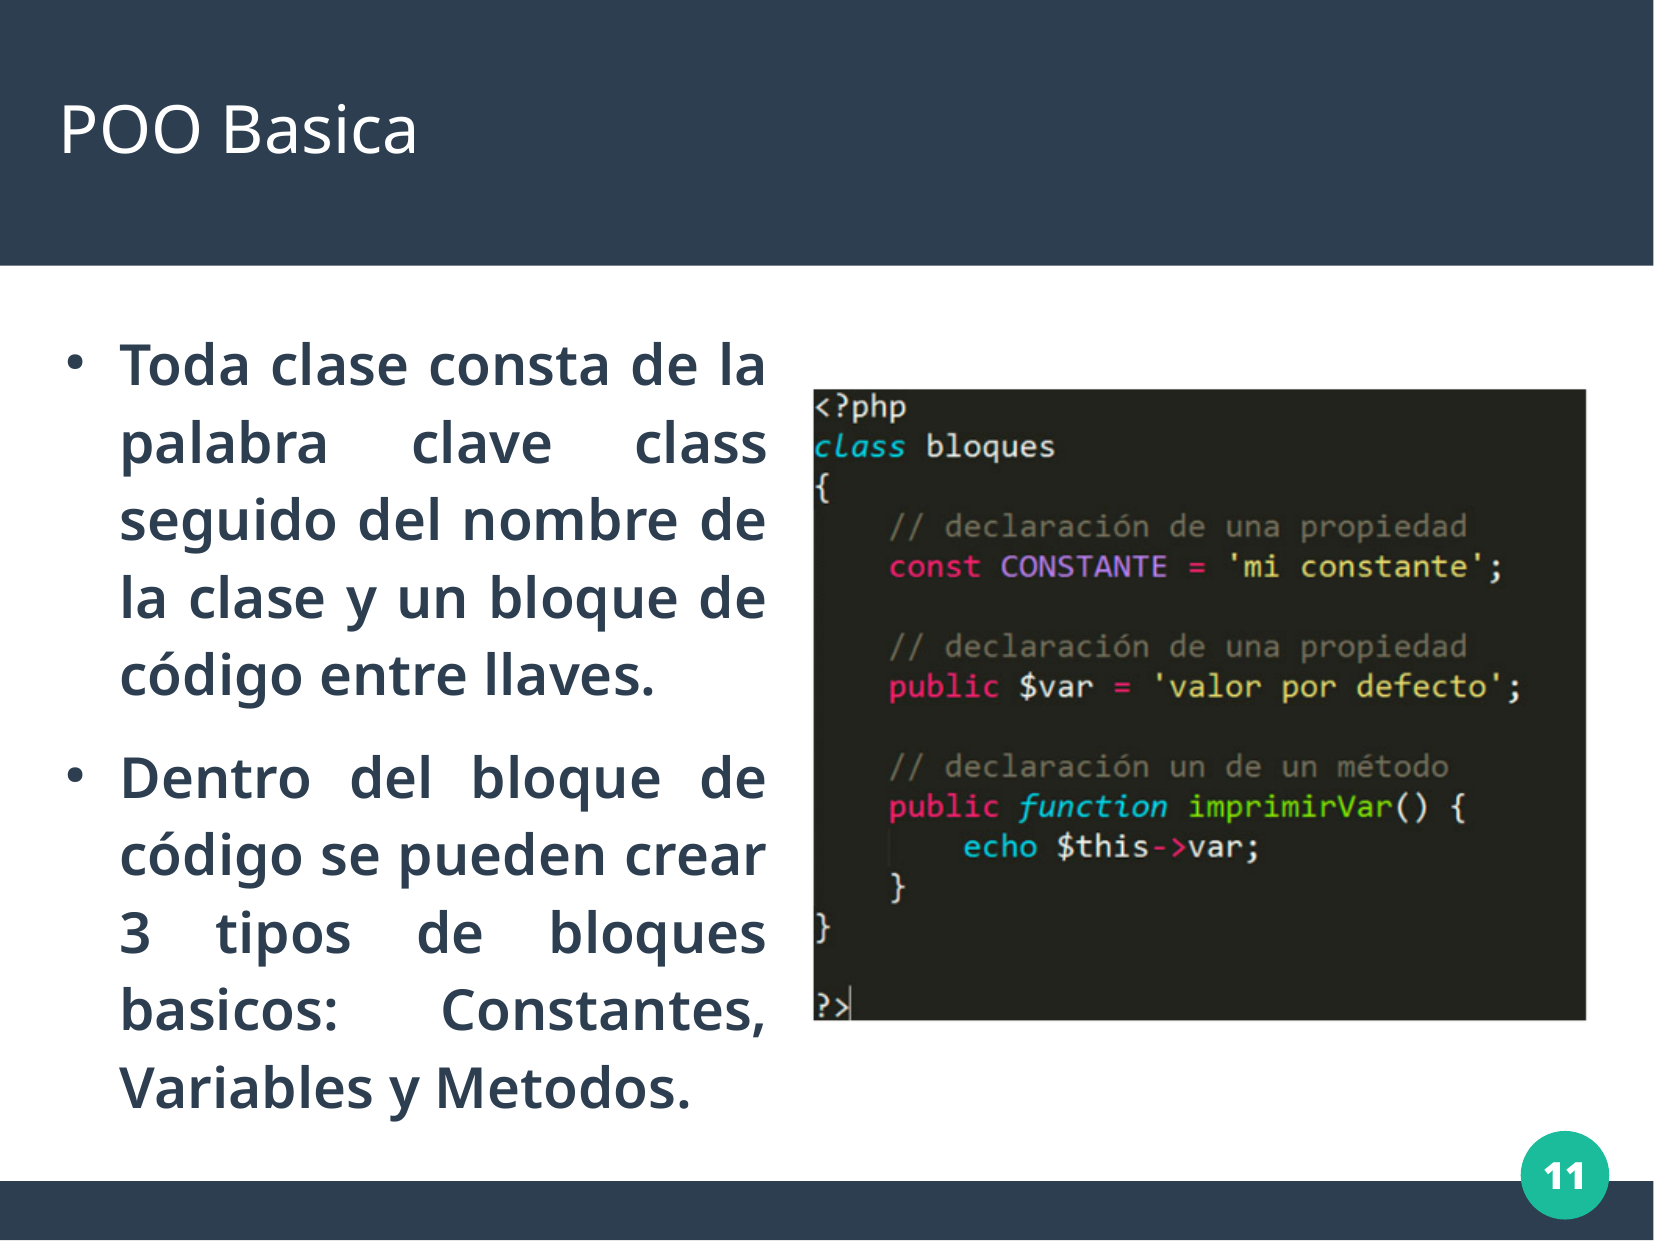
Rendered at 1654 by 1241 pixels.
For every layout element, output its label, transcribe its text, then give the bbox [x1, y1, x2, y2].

title POO Basica [59, 49, 1595, 207]
picture [803, 377, 1591, 1030]
list Toda clase consta de la palabra clave class seguido del nombre de la clase y un bloque de código entre llaves. Dentro del bloque de código se pueden crear 3 tipos de bloques basicos: Constantes, Variables y Metodos. [59, 324, 768, 1152]
